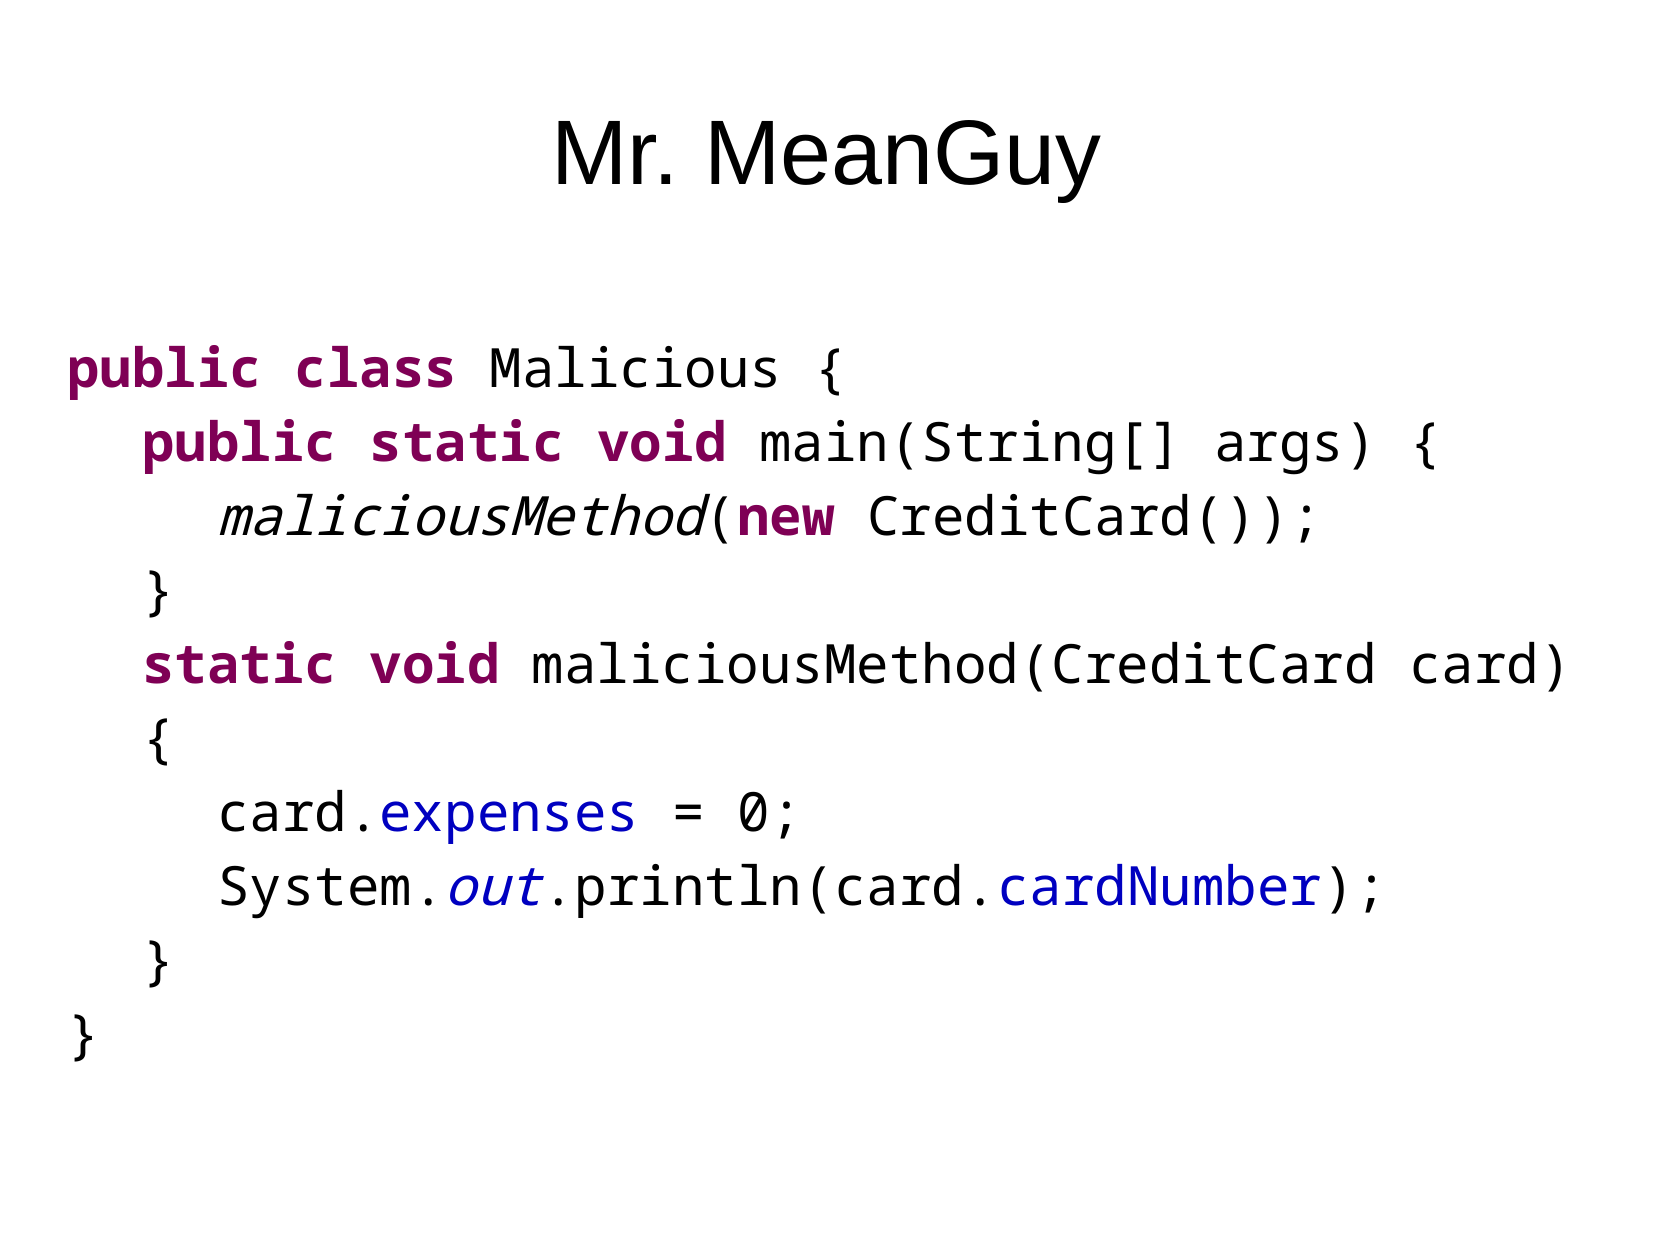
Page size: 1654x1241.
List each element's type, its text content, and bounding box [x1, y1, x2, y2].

subtitle public class Malicious { public static void main(String[] args) { maliciousMethod(new CreditCard()); } static void maliciousMethod(CreditCard card) { card.expenses = 0; System.out.println(card.cardNumber); } } [67, 297, 1601, 1102]
title Mr. MeanGuy [82, 56, 1571, 250]
